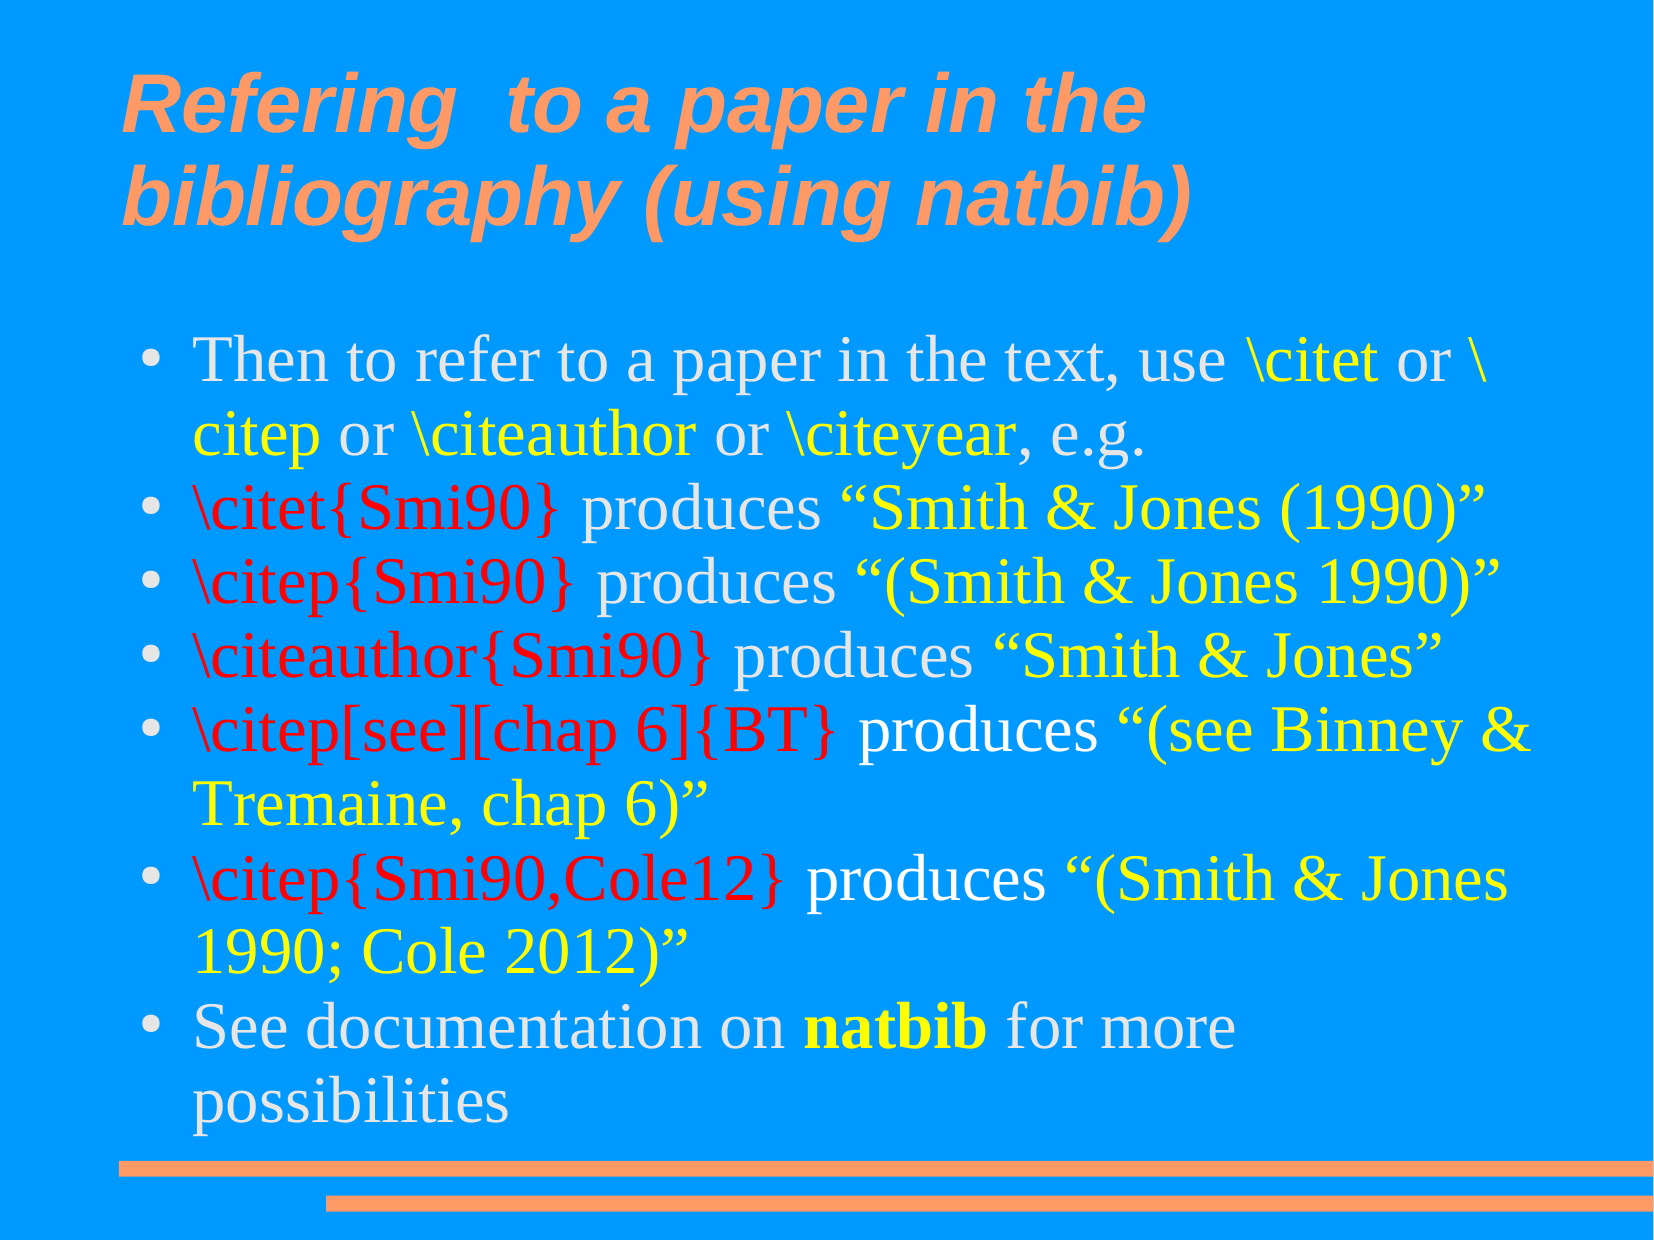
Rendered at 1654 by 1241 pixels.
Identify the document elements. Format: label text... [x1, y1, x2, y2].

title Refering to a paper in the bibliography (using natbib) [121, 42, 1534, 258]
list Then to refer to a paper in the text, use \citet or \citep or \citeauthor or \citeyear, e.g. \citet{Smi90} produces “Smith & Jones (1990)” \citep{Smi90} produces “(Smith & Jones 1990)” \citeauthor{Smi90} produces “Smith & Jones” \citep[see][chap 6]{BT} produces “(see Binney & Tremaine, chap 6)” \citep{Smi90,Cole12} produces “(Smith & Jones 1990; Cole 2012)” See documentation on natbib for more possibilities [121, 322, 1561, 1137]
